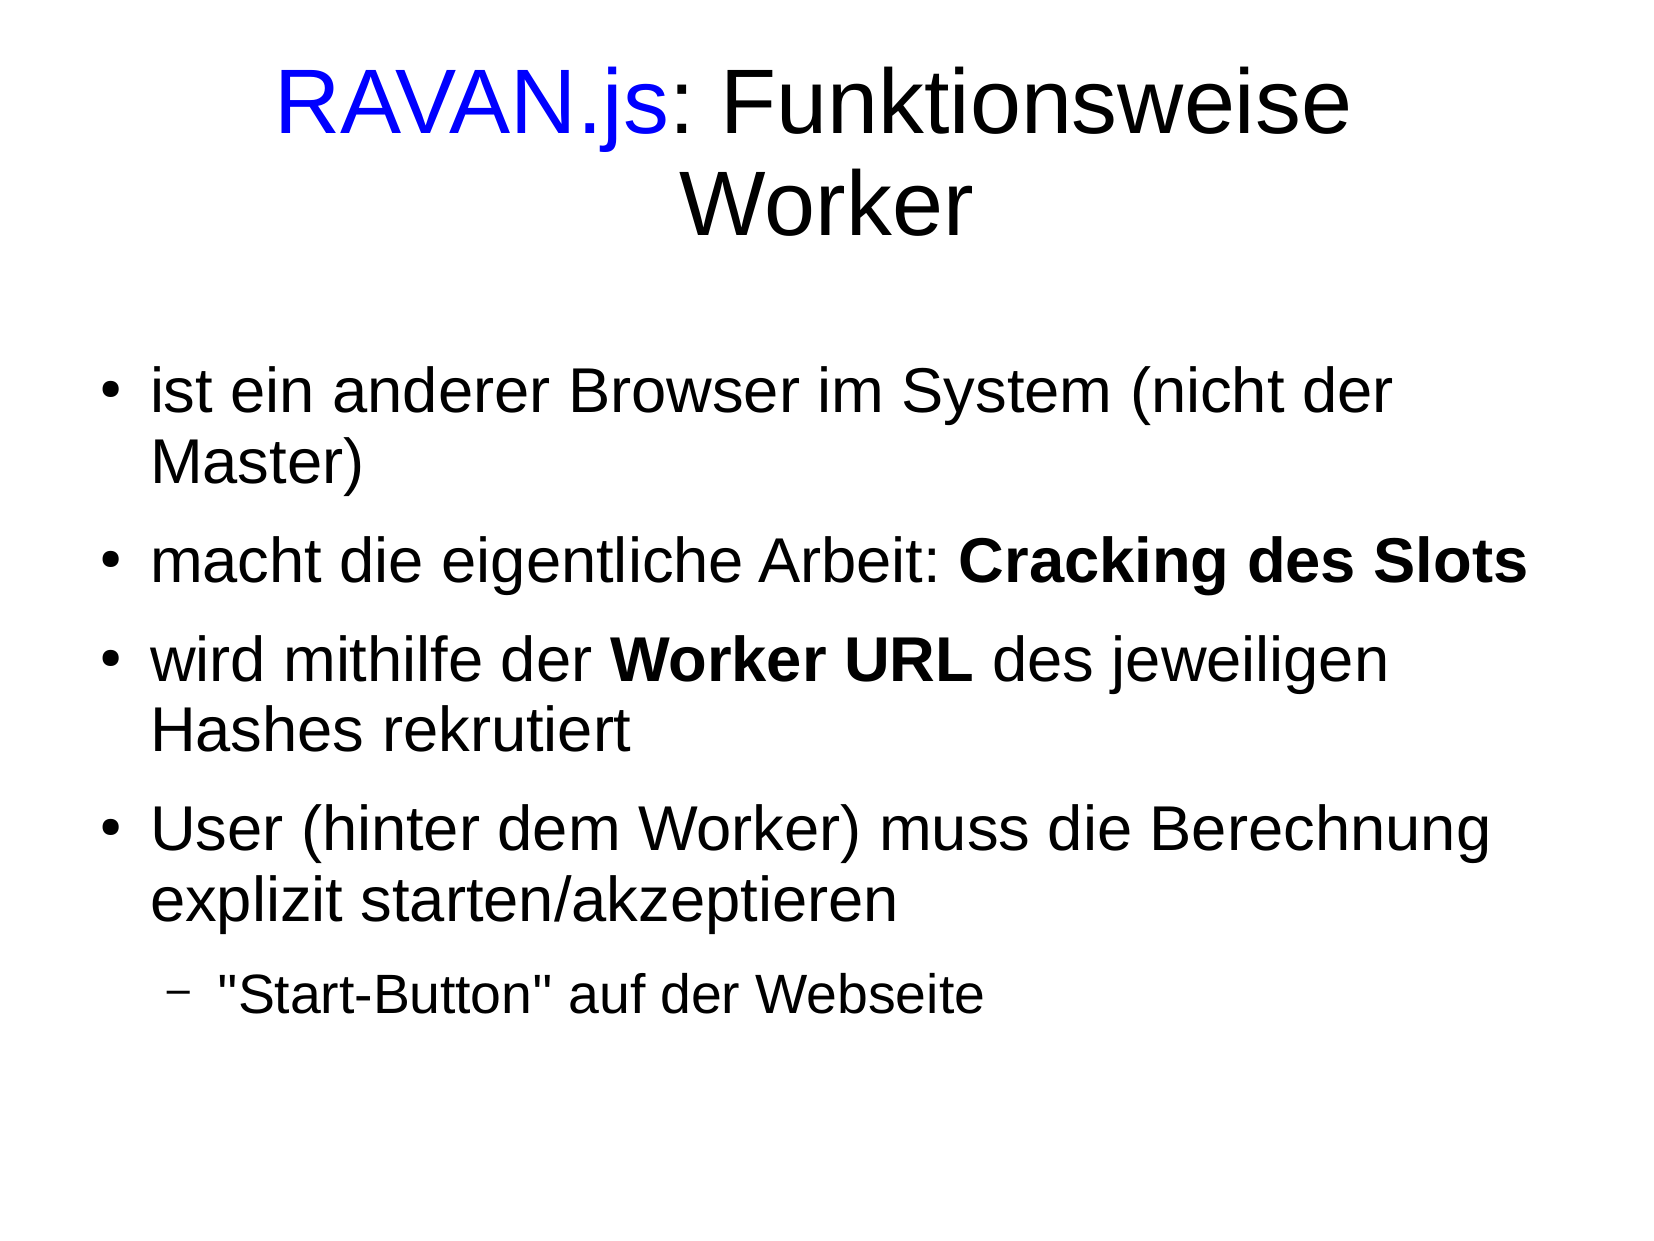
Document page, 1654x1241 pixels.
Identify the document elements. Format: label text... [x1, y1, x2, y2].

list ist ein anderer Browser im System (nicht der Master) macht die eigentliche Arbeit: Cracking des Slots wird mithilfe der Worker URL des jeweiligen Hashes rekrutiert User (hinter dem Worker) muss die Berechnung explizit starten/akzeptieren ''Start-Button'' auf der Webseite [82, 355, 1571, 1075]
title RAVAN.js: Funktionsweise Worker [82, 49, 1571, 257]
